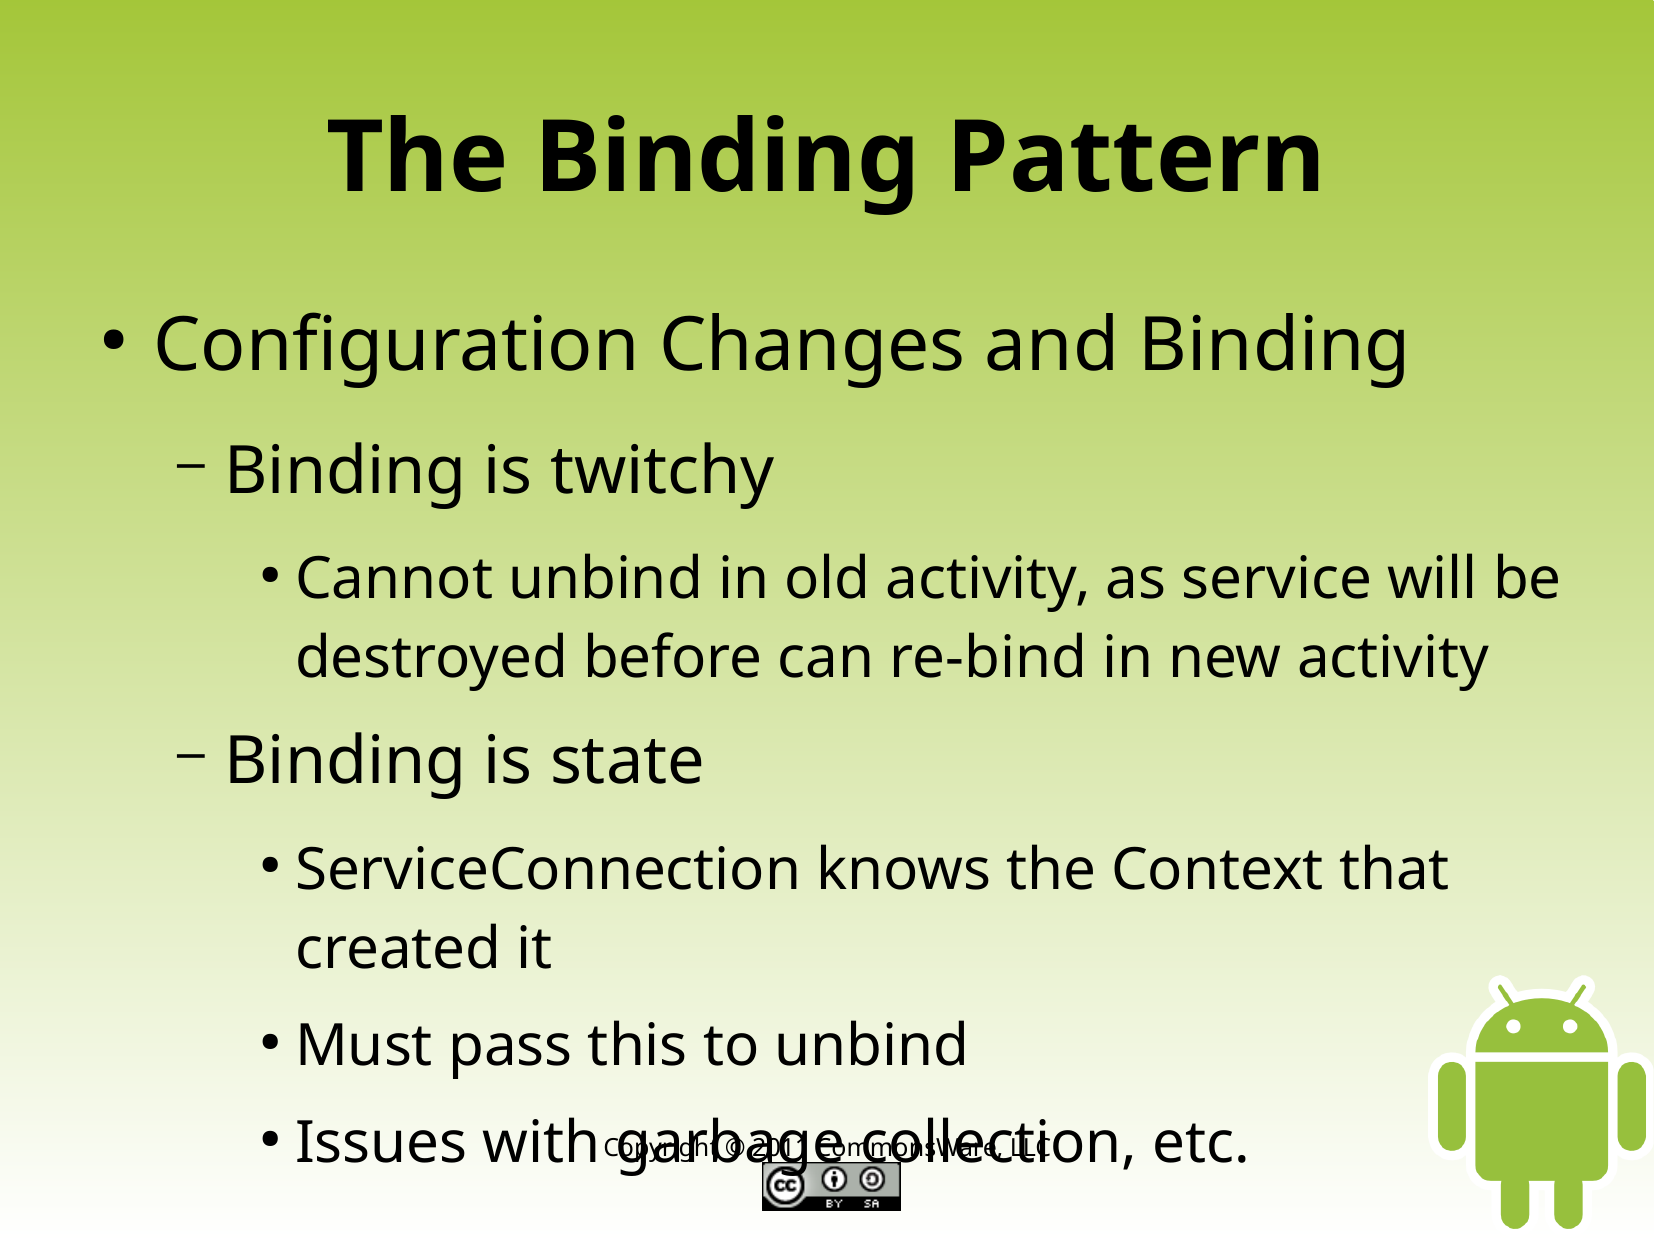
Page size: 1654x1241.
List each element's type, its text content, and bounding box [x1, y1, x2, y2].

picture [1428, 975, 1654, 1238]
list Configuration Changes and Binding Binding is twitchy Cannot unbind in old activity, as service will be destroyed before can re-bind in new activity Binding is state ServiceConnection knows the Context that created it Must pass this to unbind Issues with garbage collection, etc. [82, 290, 1571, 1109]
title The Binding Pattern [82, 49, 1571, 257]
picture [762, 1162, 901, 1211]
